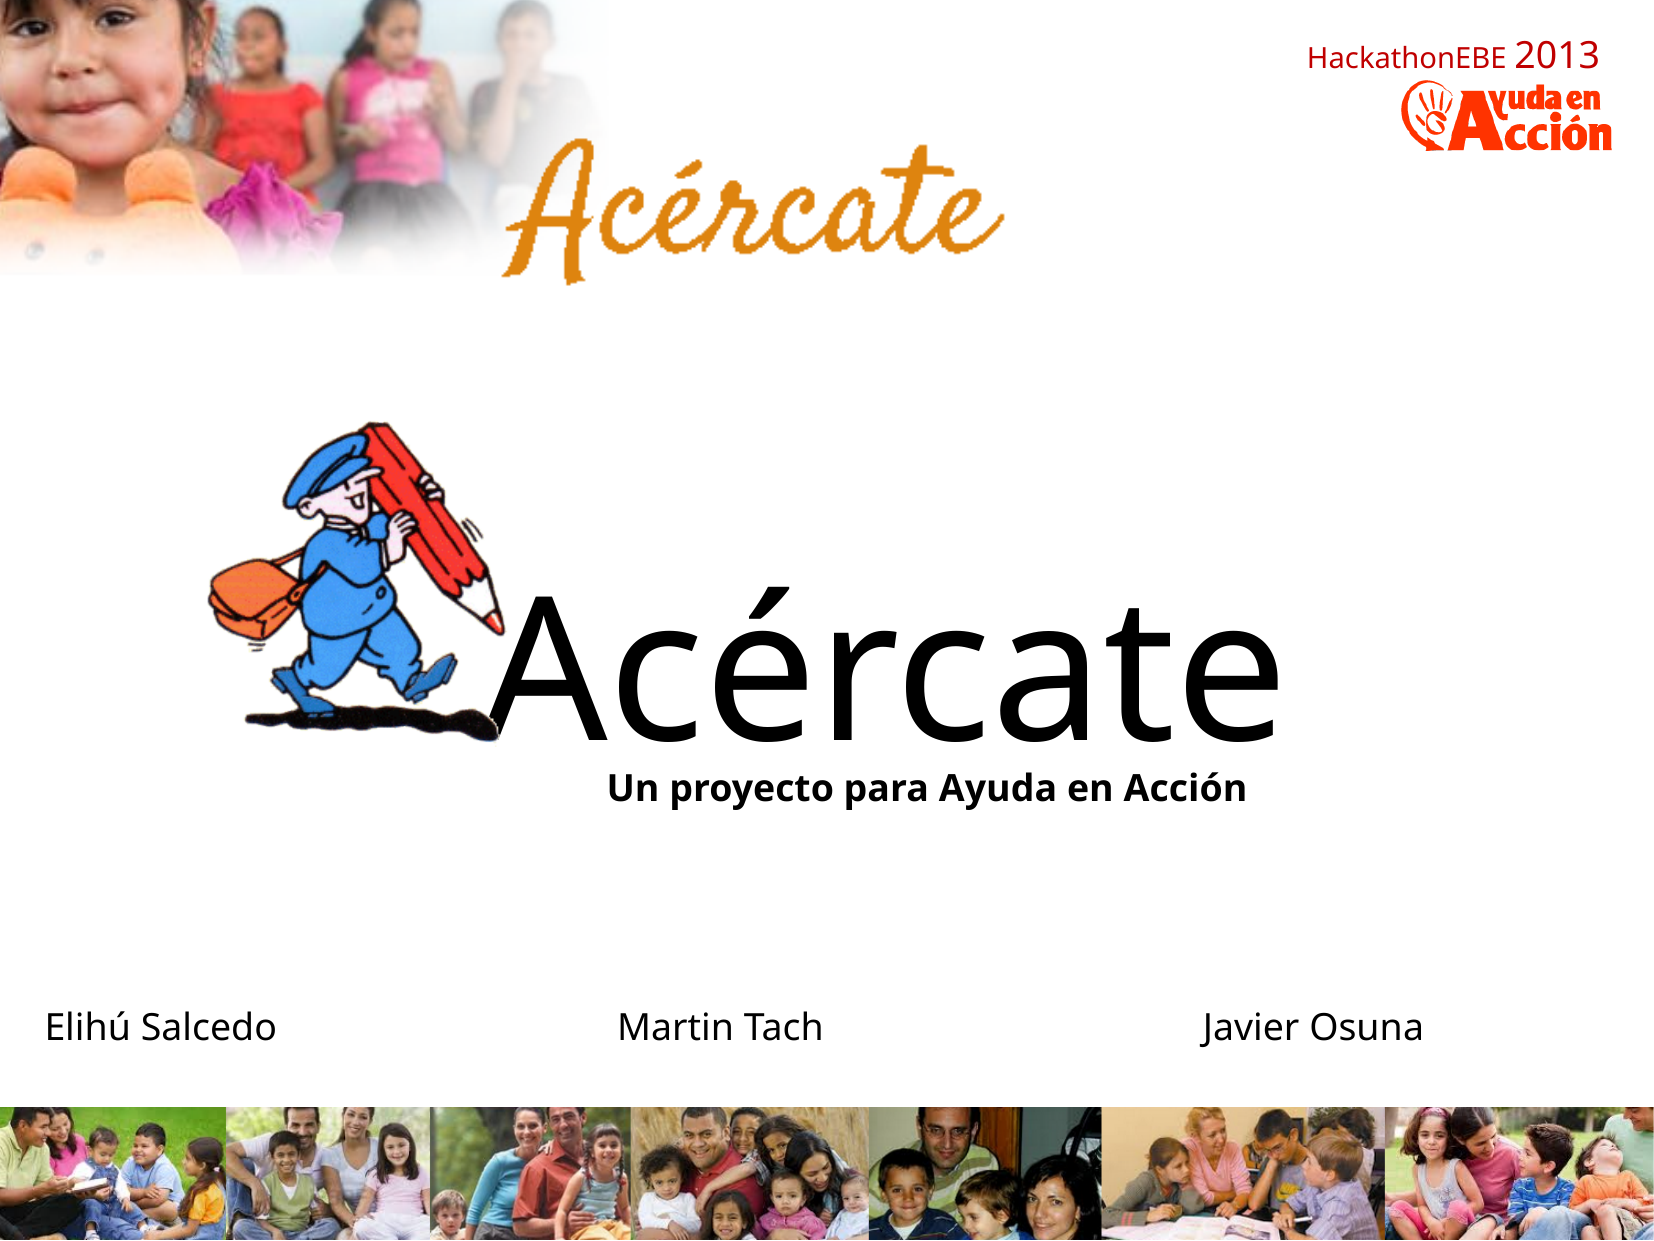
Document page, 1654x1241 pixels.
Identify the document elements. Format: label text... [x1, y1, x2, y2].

text_box HackathonEBE 2013 [496, 0, 1601, 107]
text_box Acércate [156, 441, 1612, 878]
text_box Acércate [521, 616, 566, 680]
picture [203, 418, 511, 747]
text_box Elihú Salcedo Martin Tach Javier Osuna [29, 995, 1613, 1089]
picture [0, 0, 1612, 313]
text_box Un proyecto para Ayuda en Acción [496, 756, 1359, 824]
picture [0, 1107, 1654, 1241]
